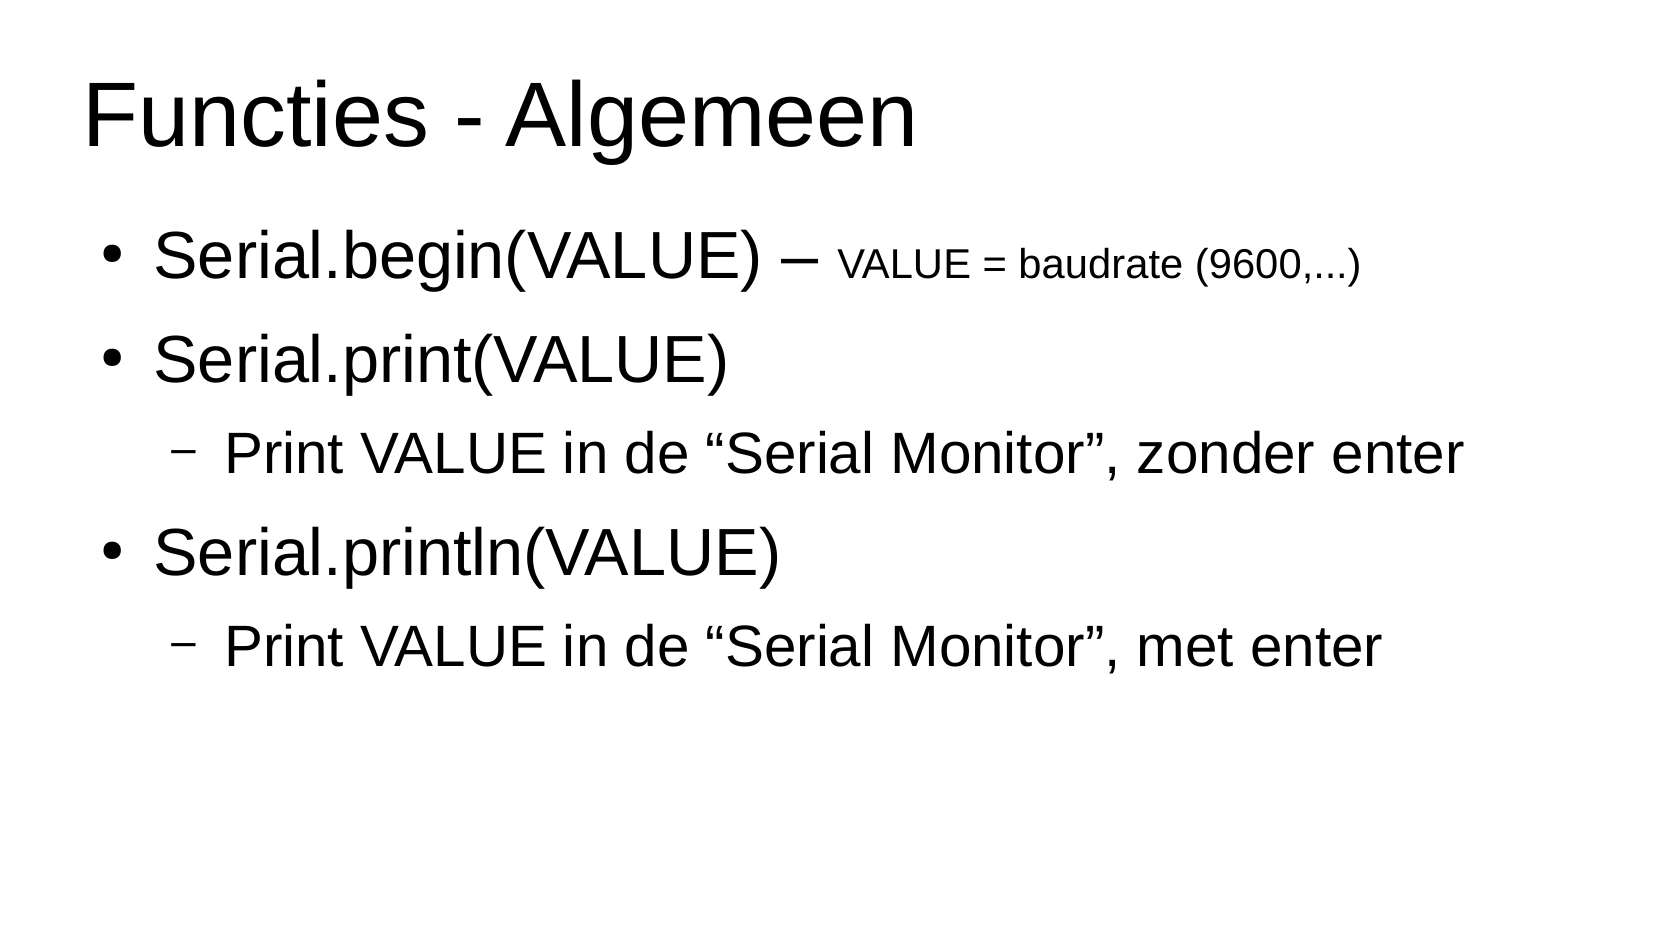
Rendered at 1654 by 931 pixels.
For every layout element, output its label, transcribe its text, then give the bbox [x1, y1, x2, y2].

list Serial.begin(VALUE) – VALUE = baudrate (9600,...) Serial.print(VALUE) Print VALUE in de “Serial Monitor”, zonder enter Serial.println(VALUE) Print VALUE in de “Serial Monitor”, met enter [82, 217, 1571, 758]
title Functies - Algemeen [82, 37, 1571, 193]
